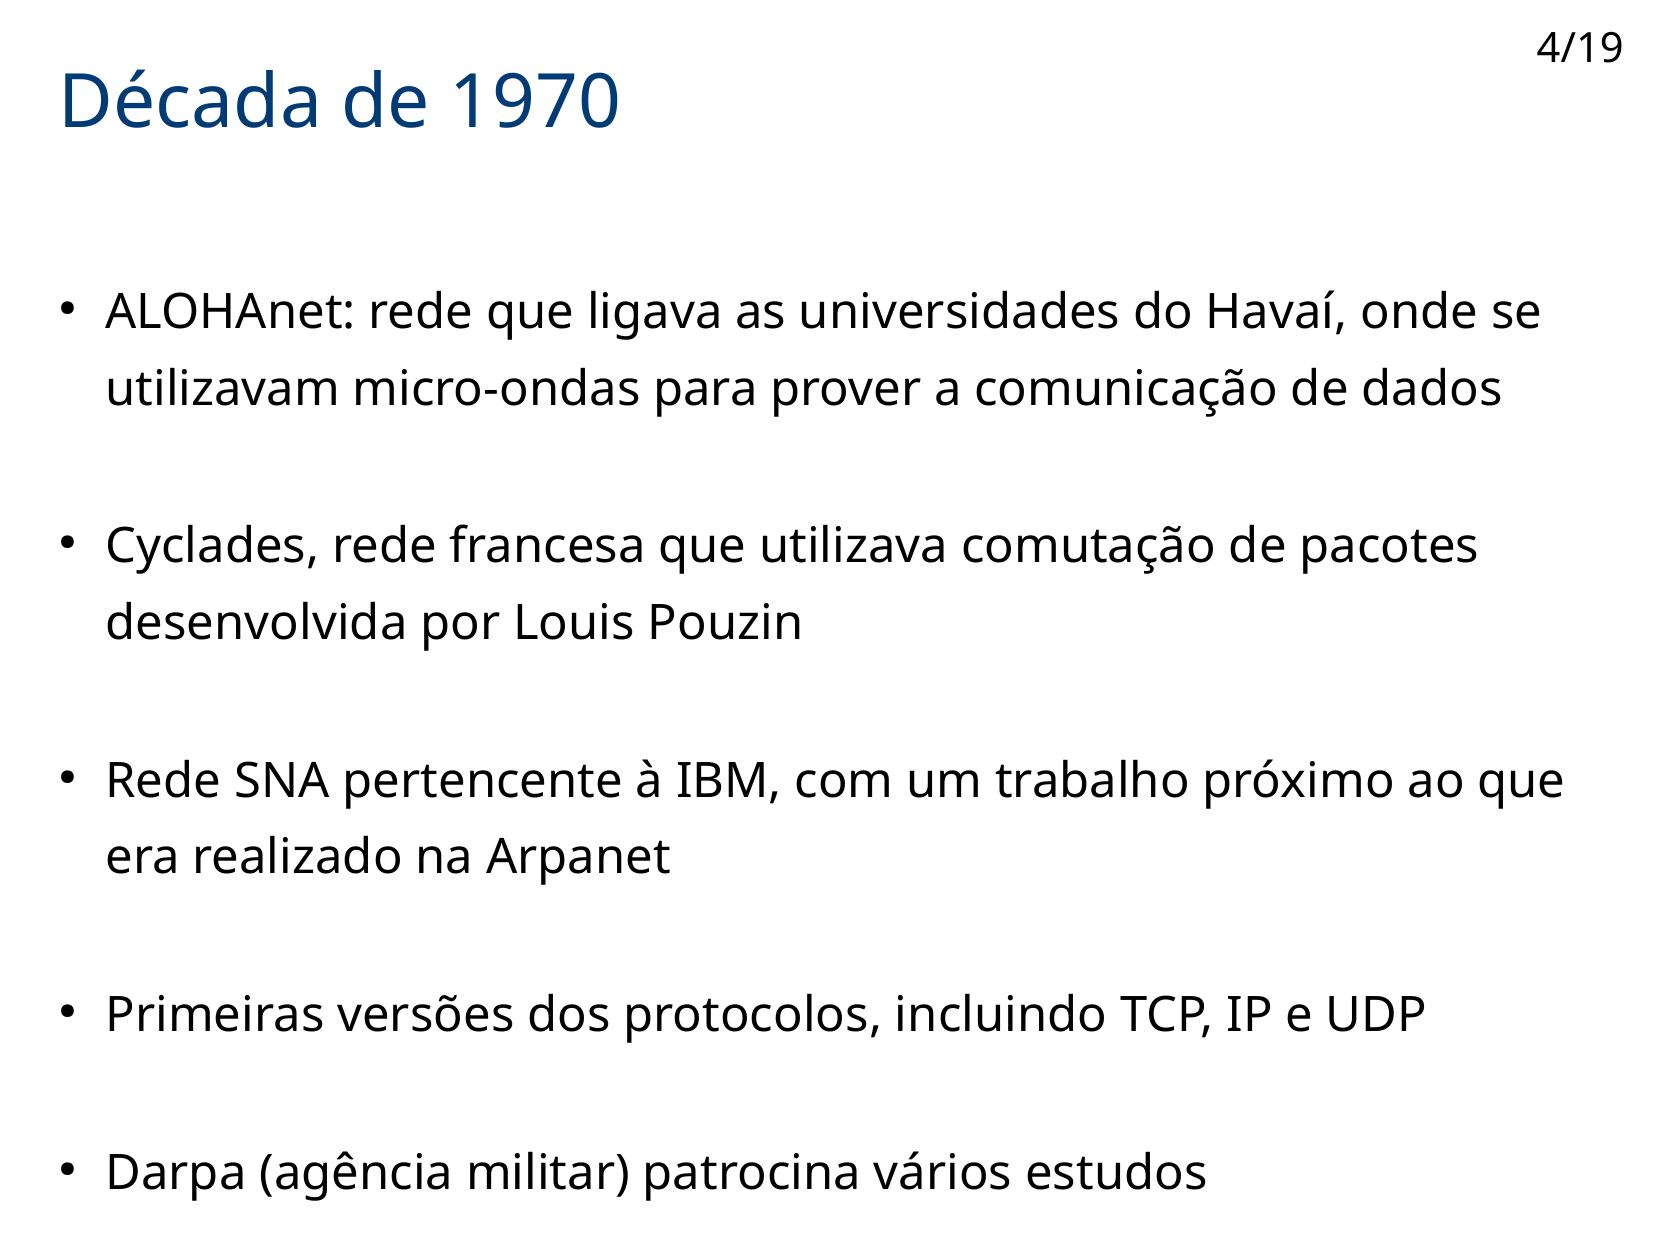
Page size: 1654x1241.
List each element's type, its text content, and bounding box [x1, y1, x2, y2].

title Década de 1970 [59, 47, 1625, 166]
list ALOHAnet: rede que ligava as universidades do Havaí, onde se utilizavam micro-ondas para prover a comunicação de dados Cyclades, rede francesa que utilizava comutação de pacotes desenvolvida por Louis Pouzin Rede SNA pertencente à IBM, com um trabalho próximo ao que era realizado na Arpanet Primeiras versões dos protocolos, incluindo TCP, IP e UDP Darpa (agência militar) patrocina vários estudos [59, 265, 1625, 1211]
